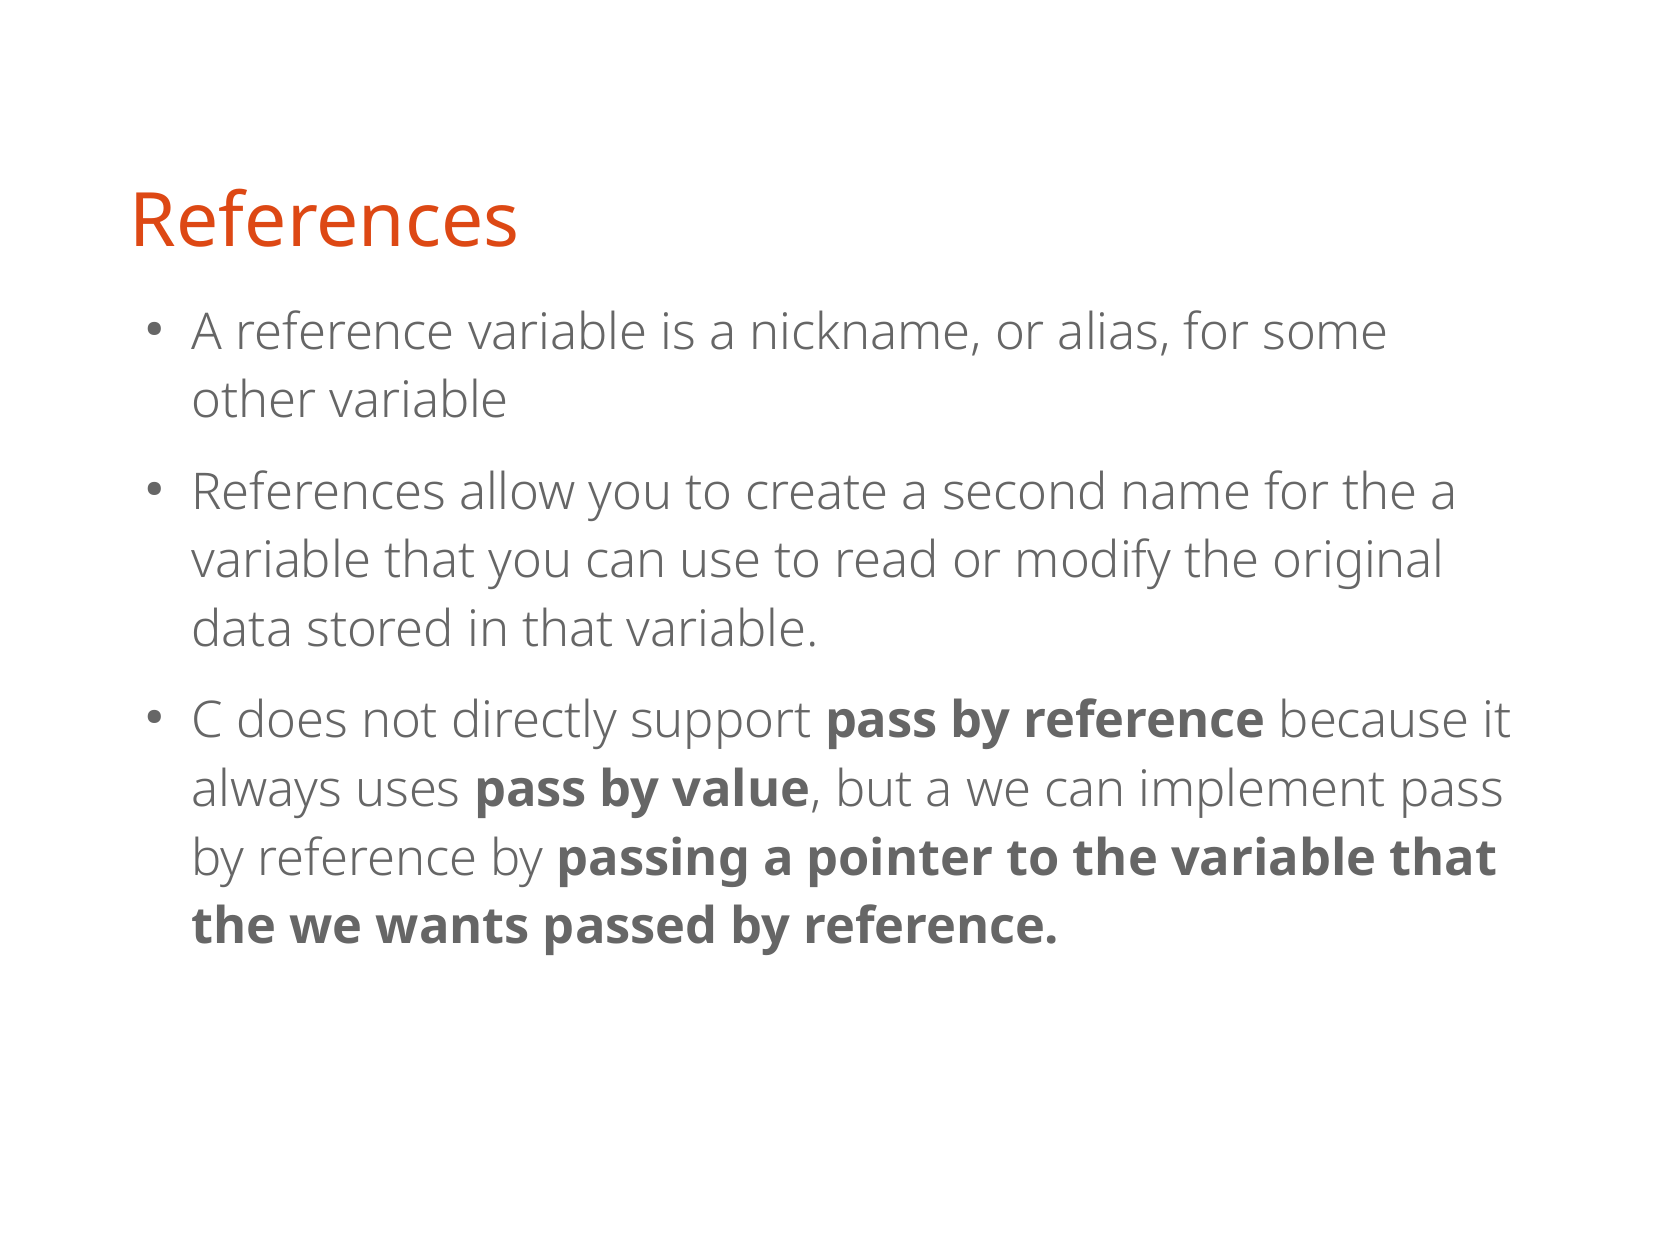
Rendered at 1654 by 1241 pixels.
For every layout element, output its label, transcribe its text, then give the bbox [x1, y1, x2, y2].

title References [129, 153, 1518, 281]
list A reference variable is a nickname, or alias, for some other variable References allow you to create a second name for the a variable that you can use to read or modify the original data stored in that variable. C does not directly support pass by reference because it always uses pass by value, but a we can implement pass by reference by passing a pointer to the variable that the we wants passed by reference. [129, 295, 1518, 1010]
